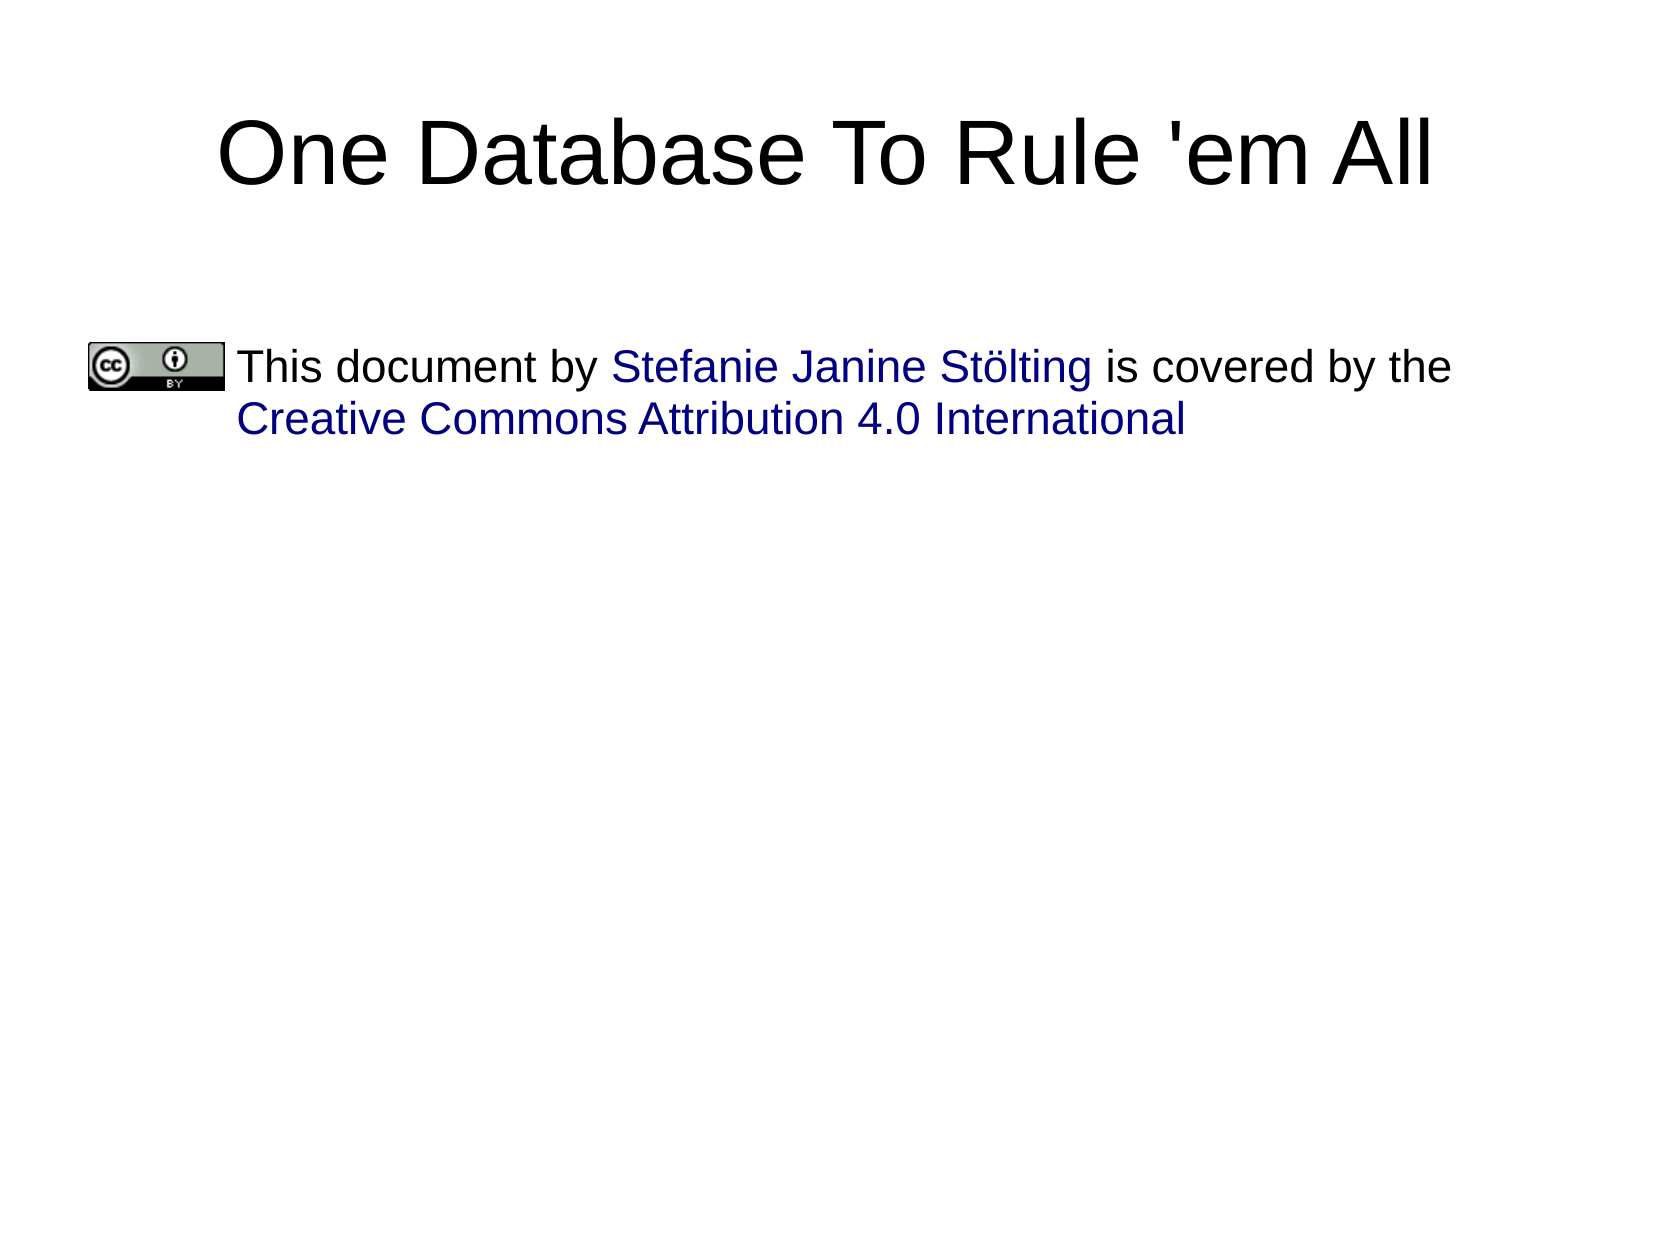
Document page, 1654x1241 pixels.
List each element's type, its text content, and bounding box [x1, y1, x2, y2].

title One Database To Rule 'em All [82, 49, 1571, 257]
picture [88, 342, 225, 391]
list This document by Stefanie Janine Stölting is covered by theCreative Commons Attribution 4.0 International [165, 290, 1583, 1010]
